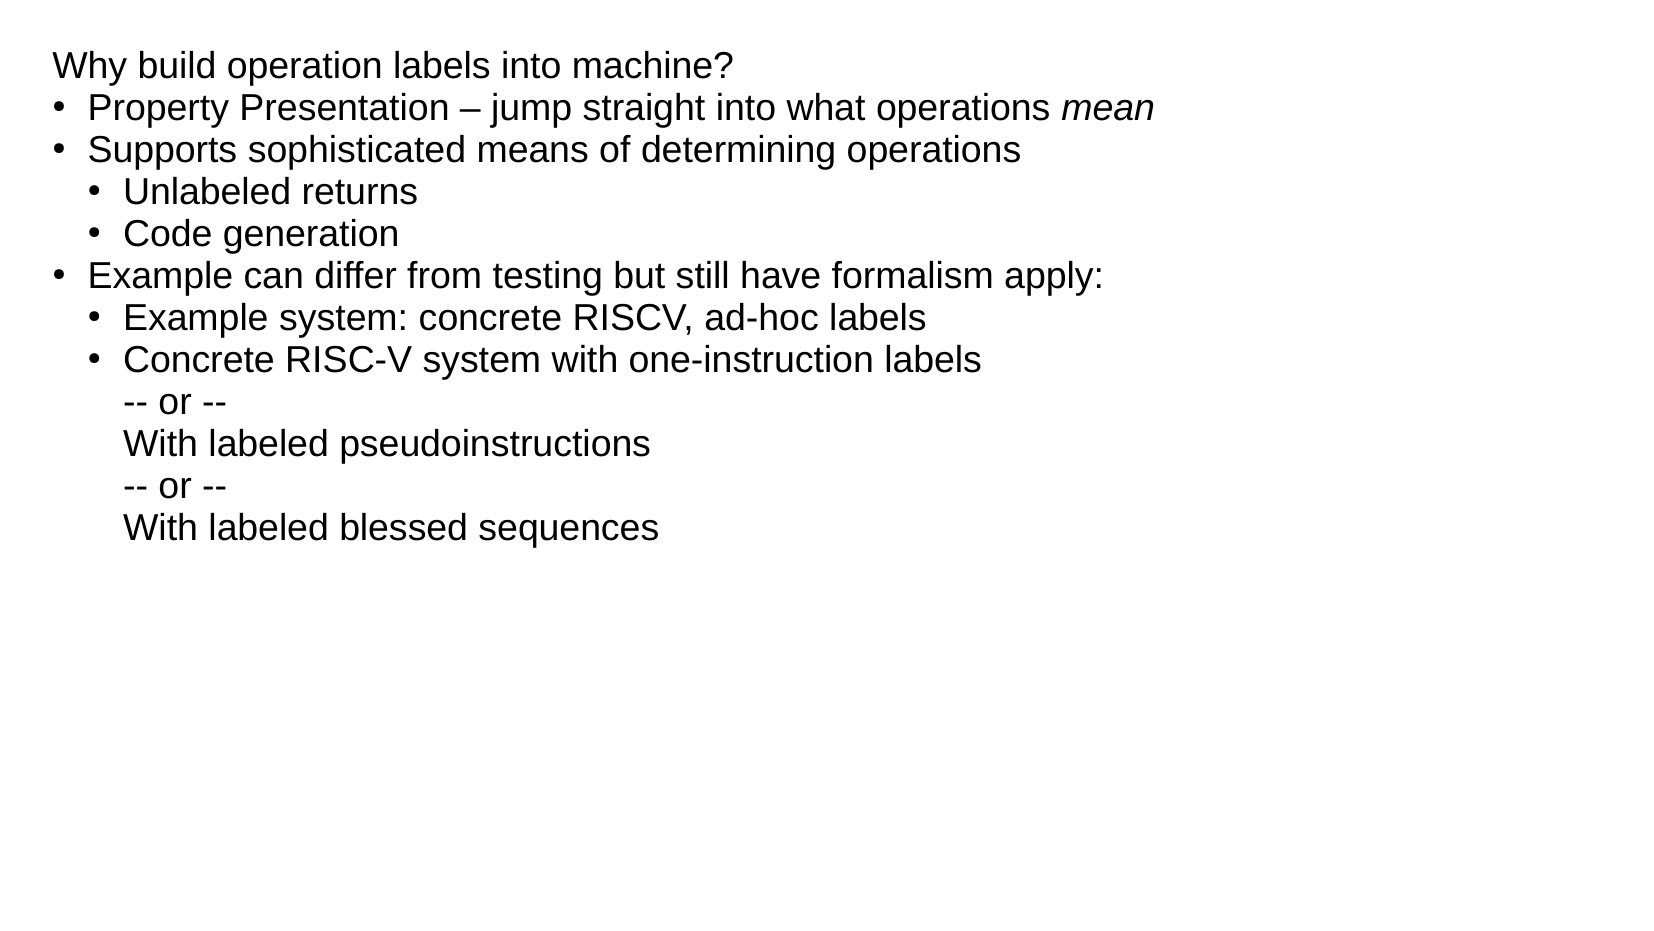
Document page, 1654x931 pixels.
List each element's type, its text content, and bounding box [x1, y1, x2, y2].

text_box Why build operation labels into machine? Property Presentation – jump straight into what operations mean Supports sophisticated means of determining operations Unlabeled returns Code generation Example can differ from testing but still have formalism apply: Example system: concrete RISCV, ad-hoc labels Concrete RISC-V system with one-instruction labels -- or -- With labeled pseudoinstructions -- or -- With labeled blessed sequences [37, 37, 1170, 557]
